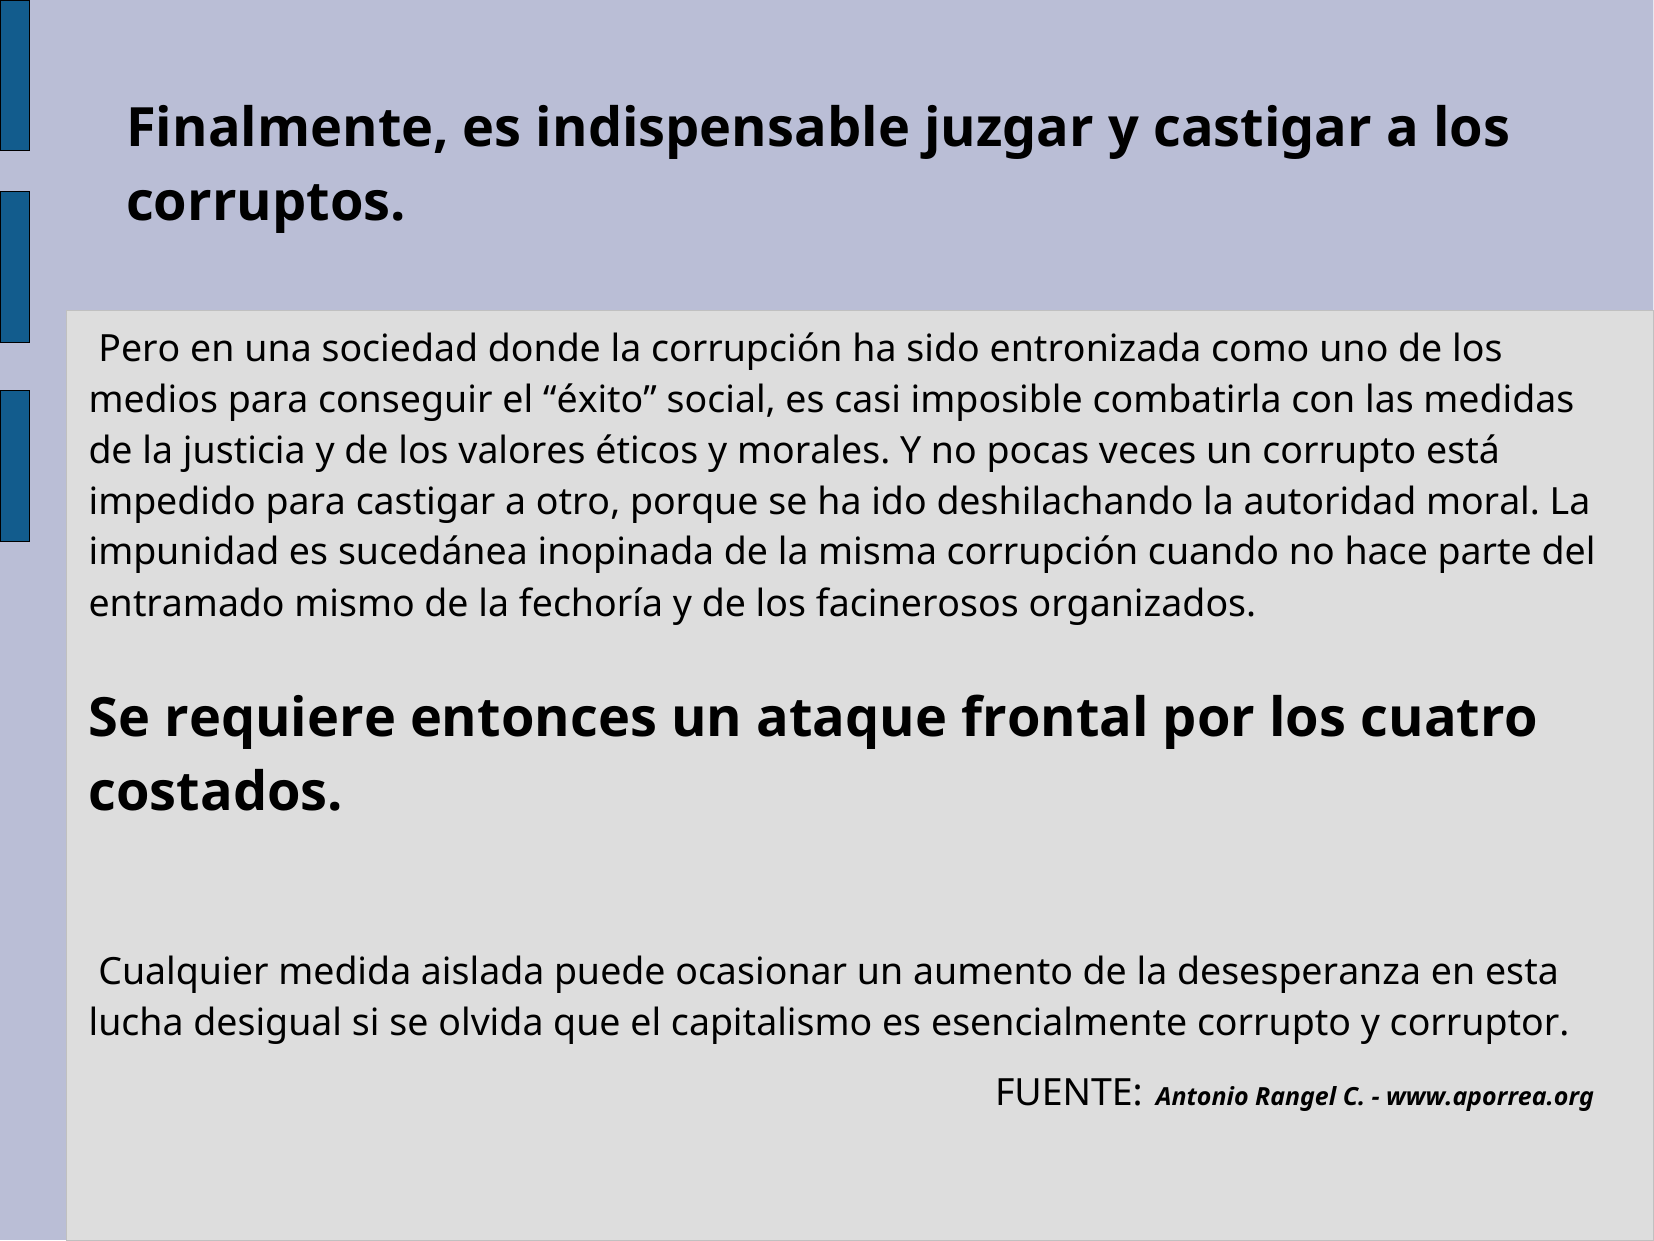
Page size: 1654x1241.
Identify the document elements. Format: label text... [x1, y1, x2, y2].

text_box Finalmente, es indispensable juzgar y castigar a los corruptos. [125, 88, 1565, 270]
text_box Cualquier medida aislada puede ocasionar un aumento de la desesperanza en esta lucha desigual si se olvida que el capitalismo es esencialmente corrupto y corruptor. FUENTE: Antonio Rangel C. - www.aporrea.org [88, 944, 1595, 1193]
text_box Pero en una sociedad donde la corrupción ha sido entronizada como uno de los medios para conseguir el “éxito” social, es casi imposible combatirla con las medidas de la justicia y de los valores éticos y morales. Y no pocas veces un corrupto está impedido para castigar a otro, porque se ha ido deshilachando la autoridad moral. La impunidad es sucedánea inopinada de la misma corrupción cuando no hace parte del entramado mismo de la fechoría y de los facinerosos organizados. Se requiere entonces un ataque frontal por los cuatro costados. [88, 321, 1625, 968]
